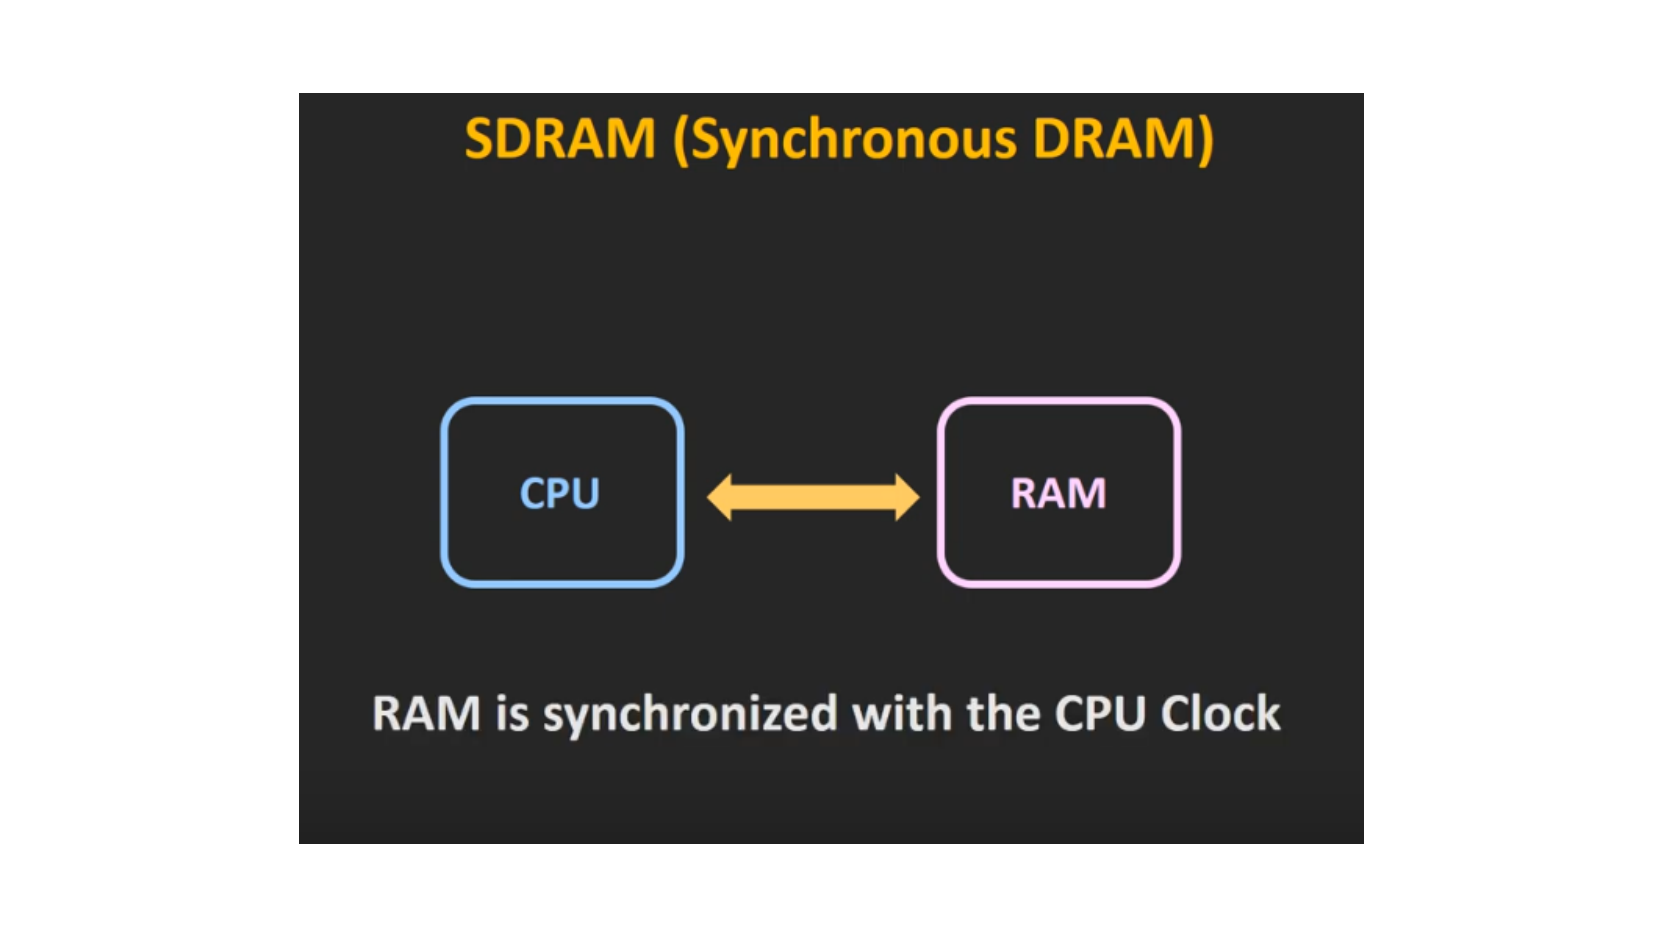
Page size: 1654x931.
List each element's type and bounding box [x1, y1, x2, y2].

picture [299, 93, 1364, 844]
